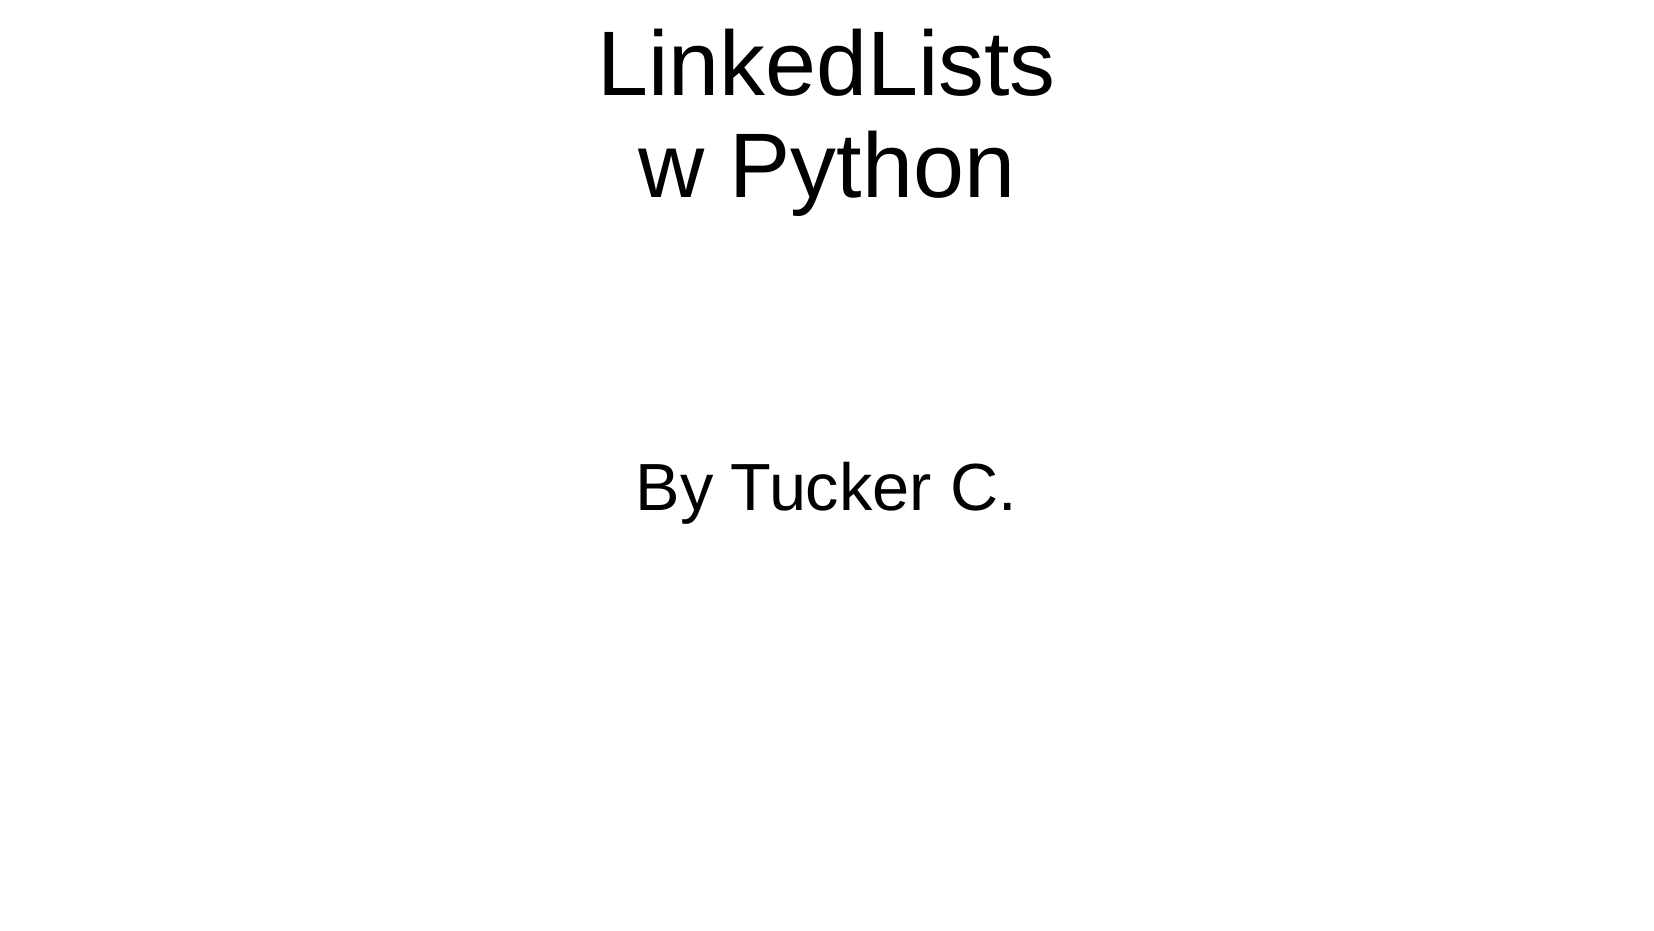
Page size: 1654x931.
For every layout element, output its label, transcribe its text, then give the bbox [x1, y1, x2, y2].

title LinkedLists w Python [82, 12, 1571, 217]
subtitle By Tucker C. [82, 217, 1571, 758]
